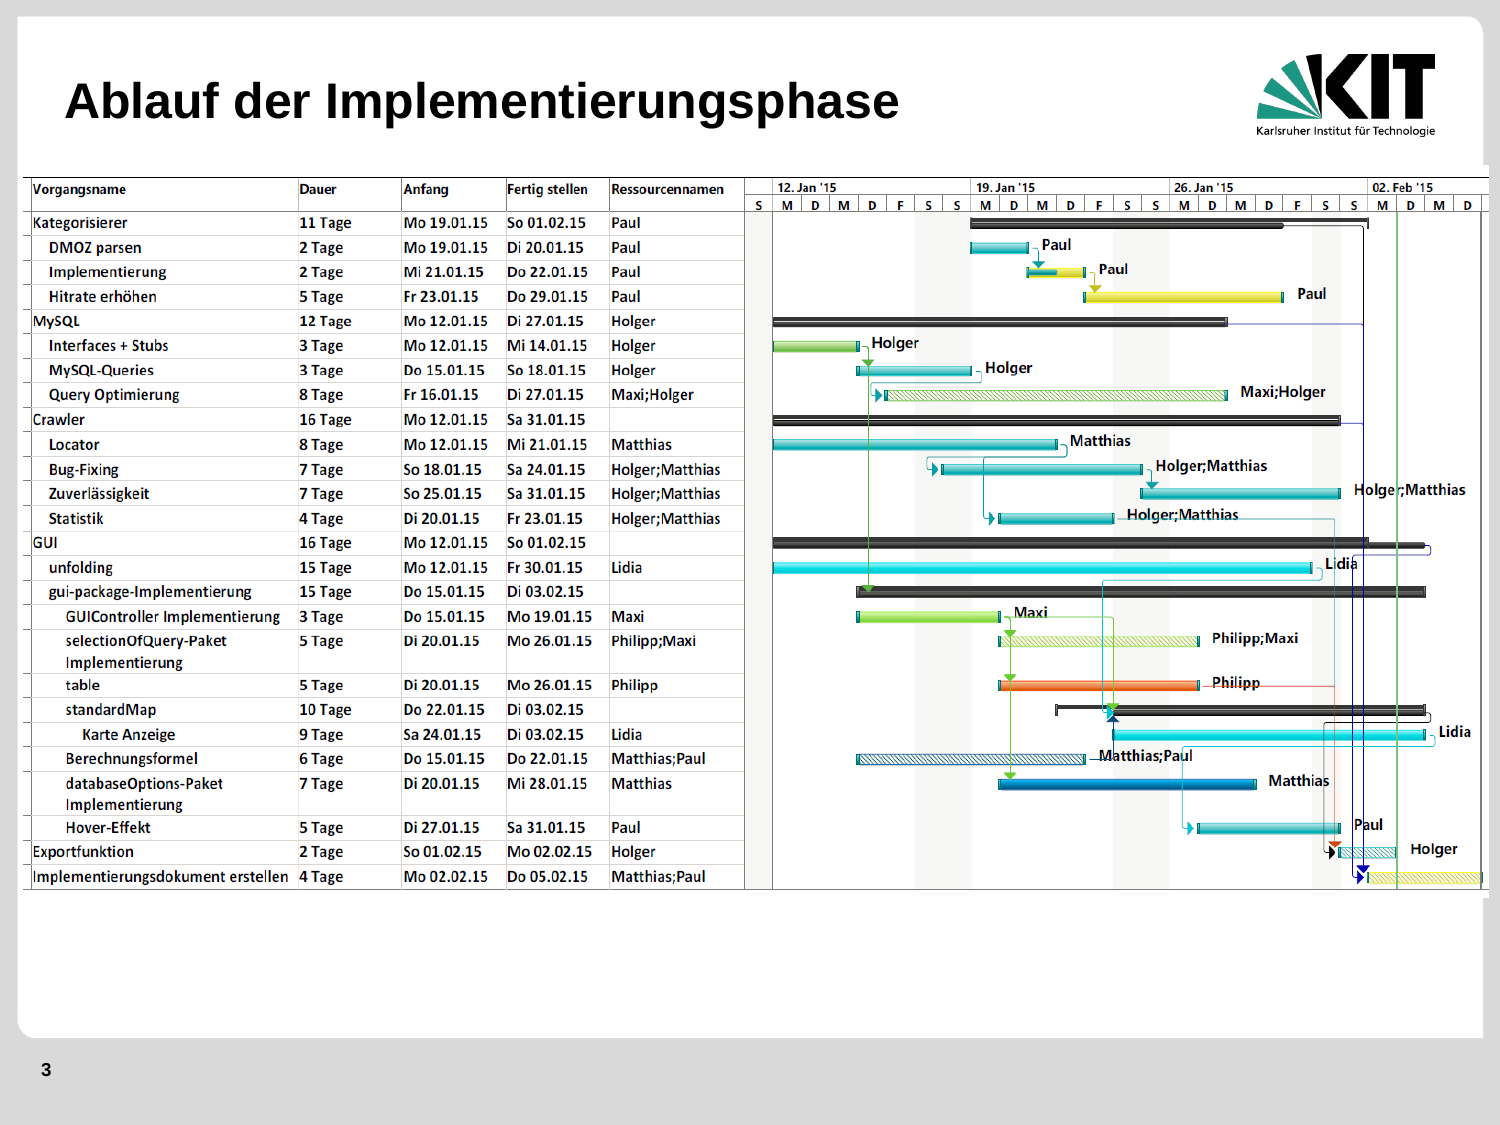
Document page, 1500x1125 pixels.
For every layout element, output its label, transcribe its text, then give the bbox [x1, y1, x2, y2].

picture [0, 0, 1500, 1125]
title Ablauf der Implementierungsphase [64, 54, 1198, 147]
